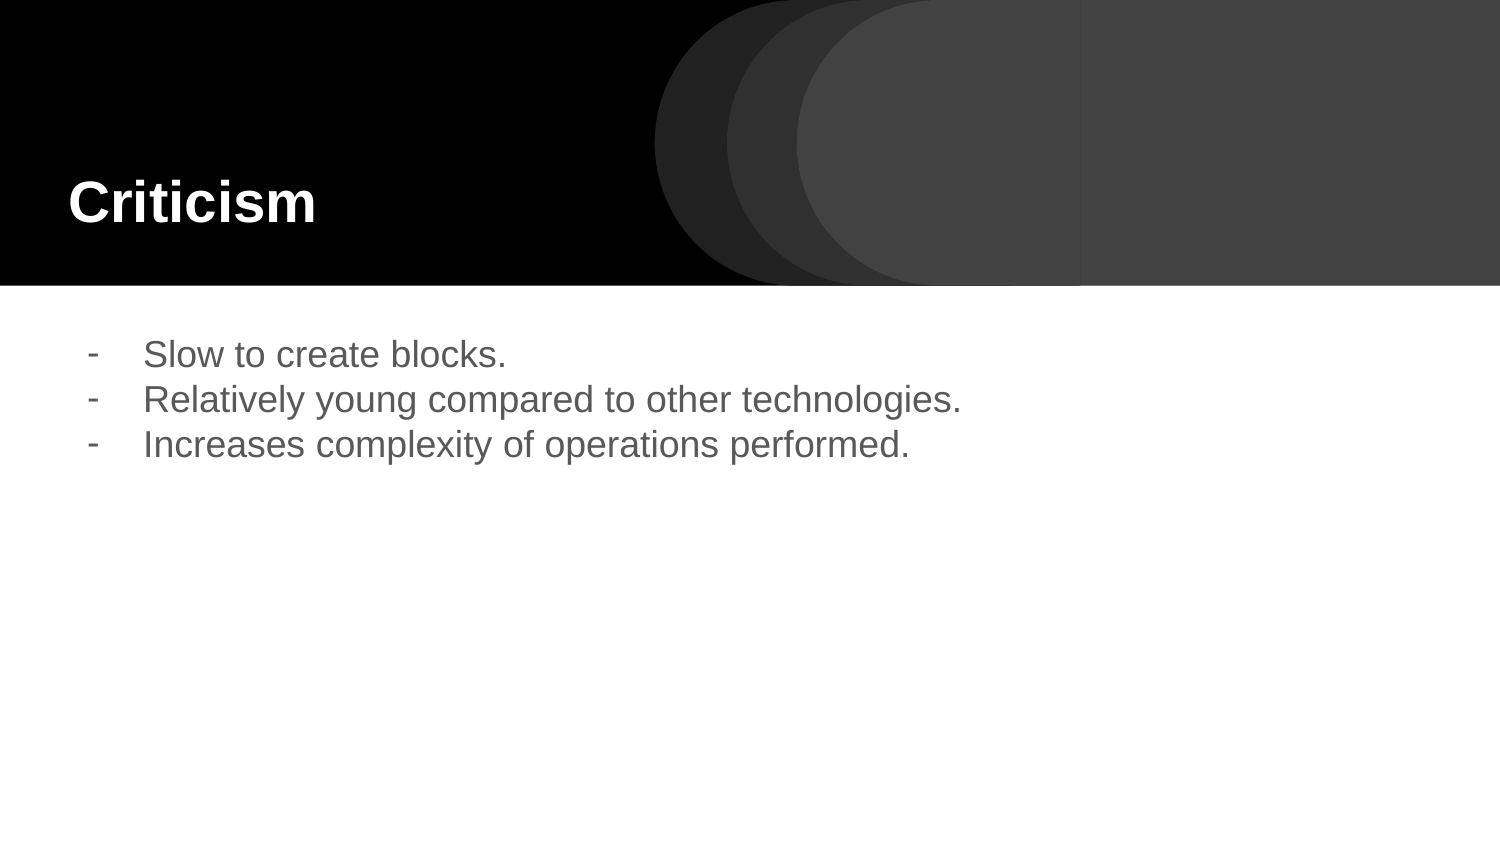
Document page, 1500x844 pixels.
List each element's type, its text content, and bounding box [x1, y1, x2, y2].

list Slow to create blocks. Relatively young compared to other technologies. Increases complexity of operations performed. [53, 315, 1447, 759]
title Criticism [53, 24, 638, 250]
